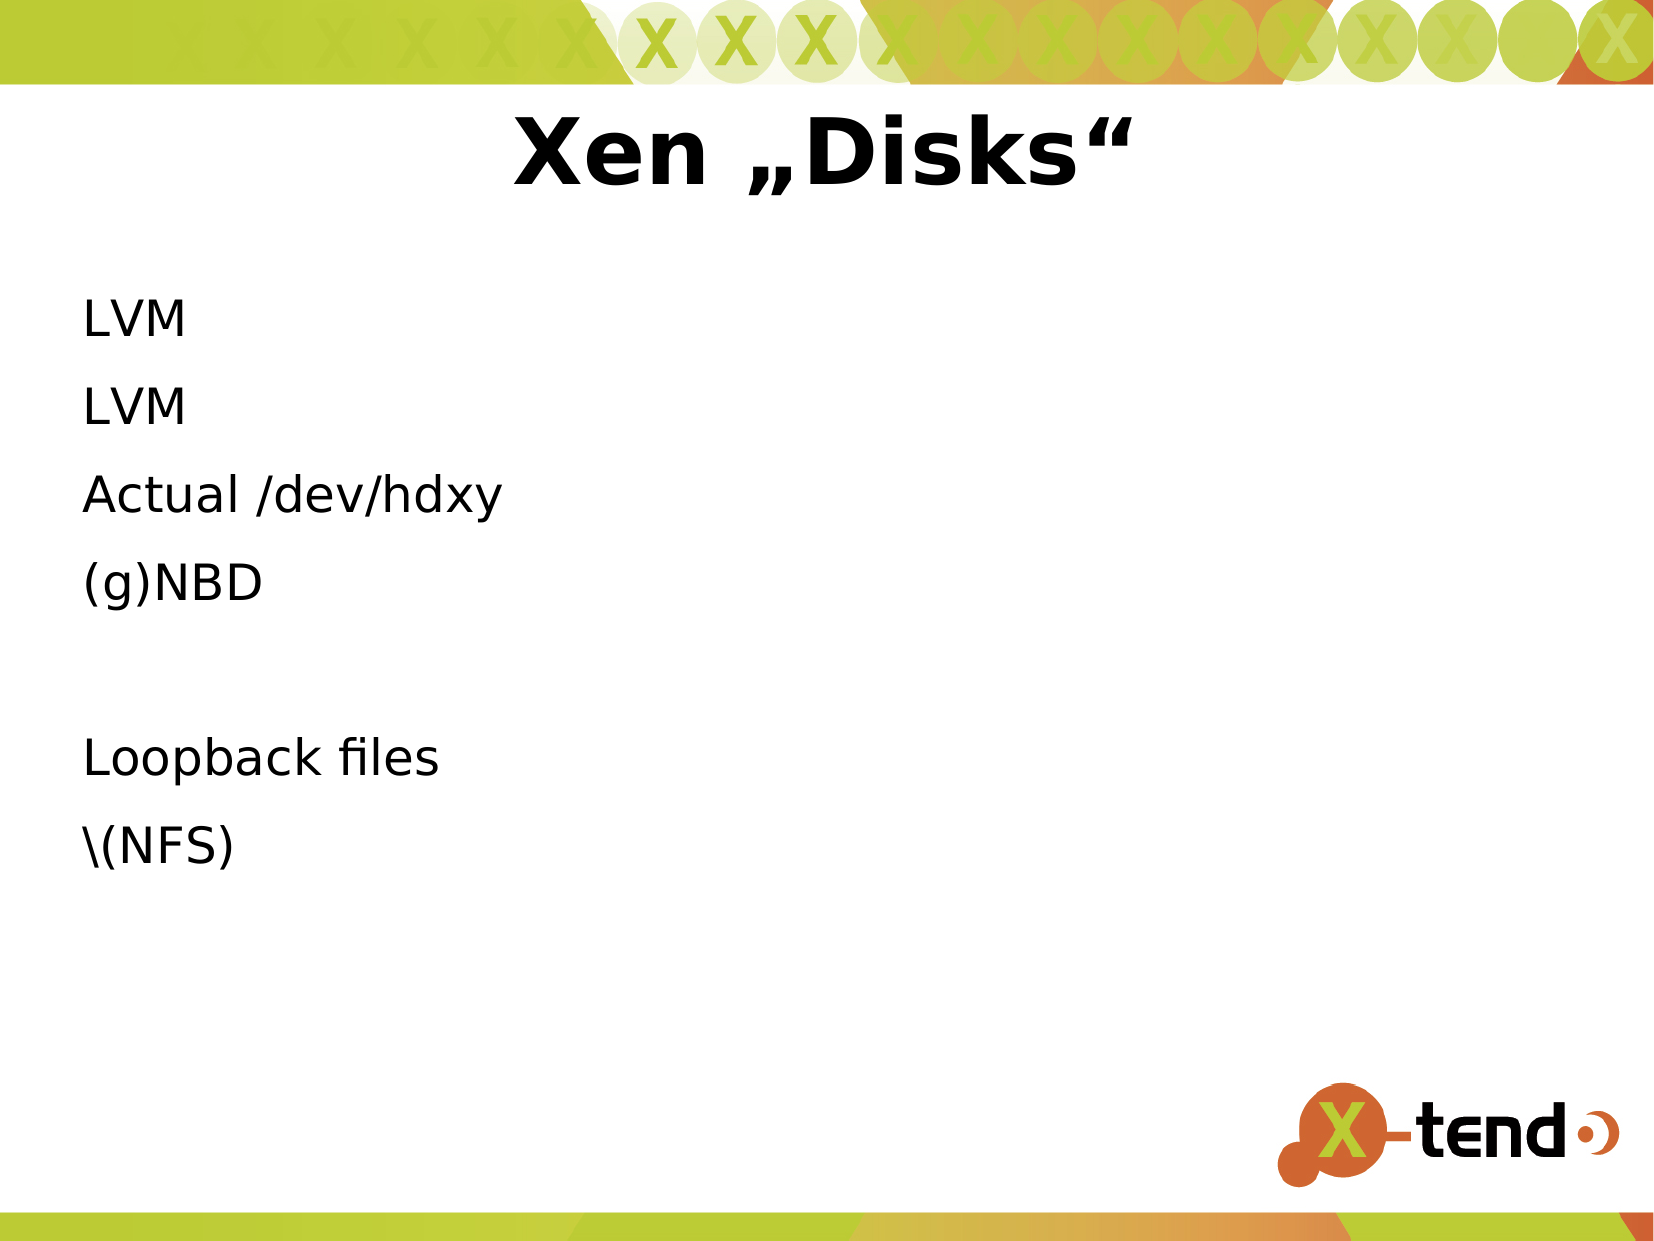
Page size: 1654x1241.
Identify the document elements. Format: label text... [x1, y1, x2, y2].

title Xen „Disks“ [82, 49, 1571, 257]
picture [0, 0, 1654, 1241]
list LVM LVM Actual /dev/hdxy (g)NBD Loopback files \(NFS) [82, 290, 1571, 1109]
